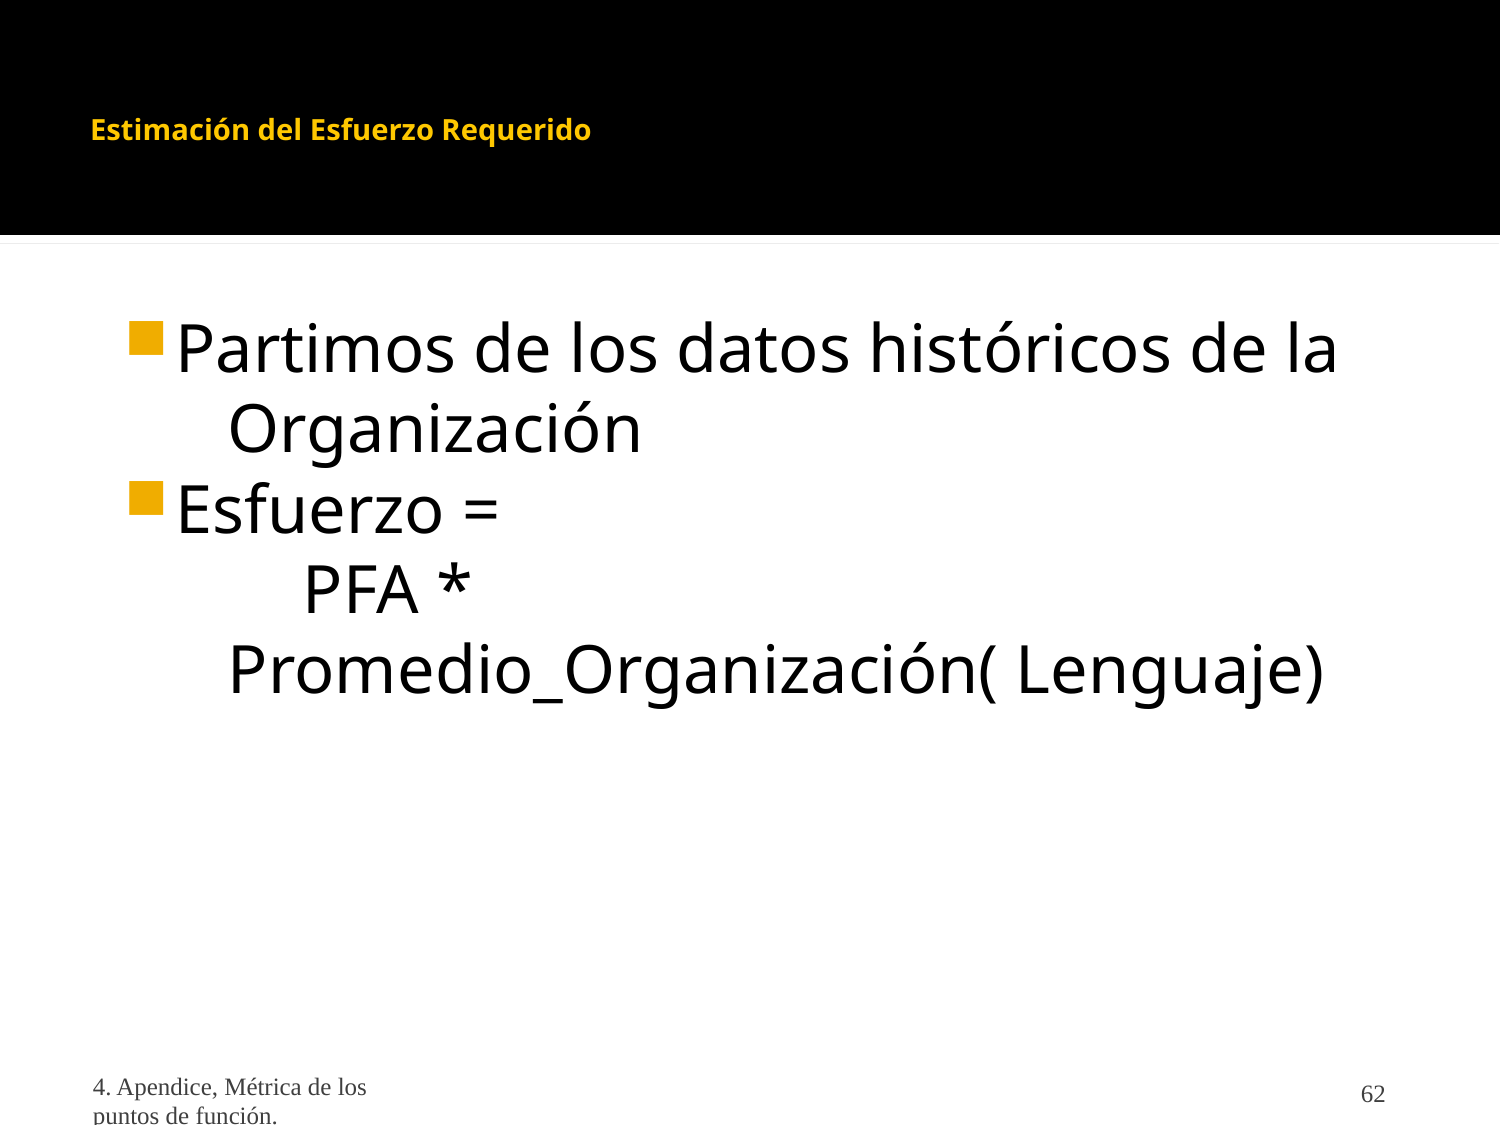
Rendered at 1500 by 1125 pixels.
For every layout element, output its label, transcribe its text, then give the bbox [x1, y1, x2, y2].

text_box [1345, 1062, 1467, 1108]
title Estimación del Esfuerzo Requerido [75, 25, 1426, 232]
text_box 4. Apendice, Métrica de los puntos de función. [75, 1062, 426, 1108]
list Partimos de los datos históricos de la Organización Esfuerzo = PFA * Promedio_Organización( Lenguaje) [75, 291, 1426, 1051]
